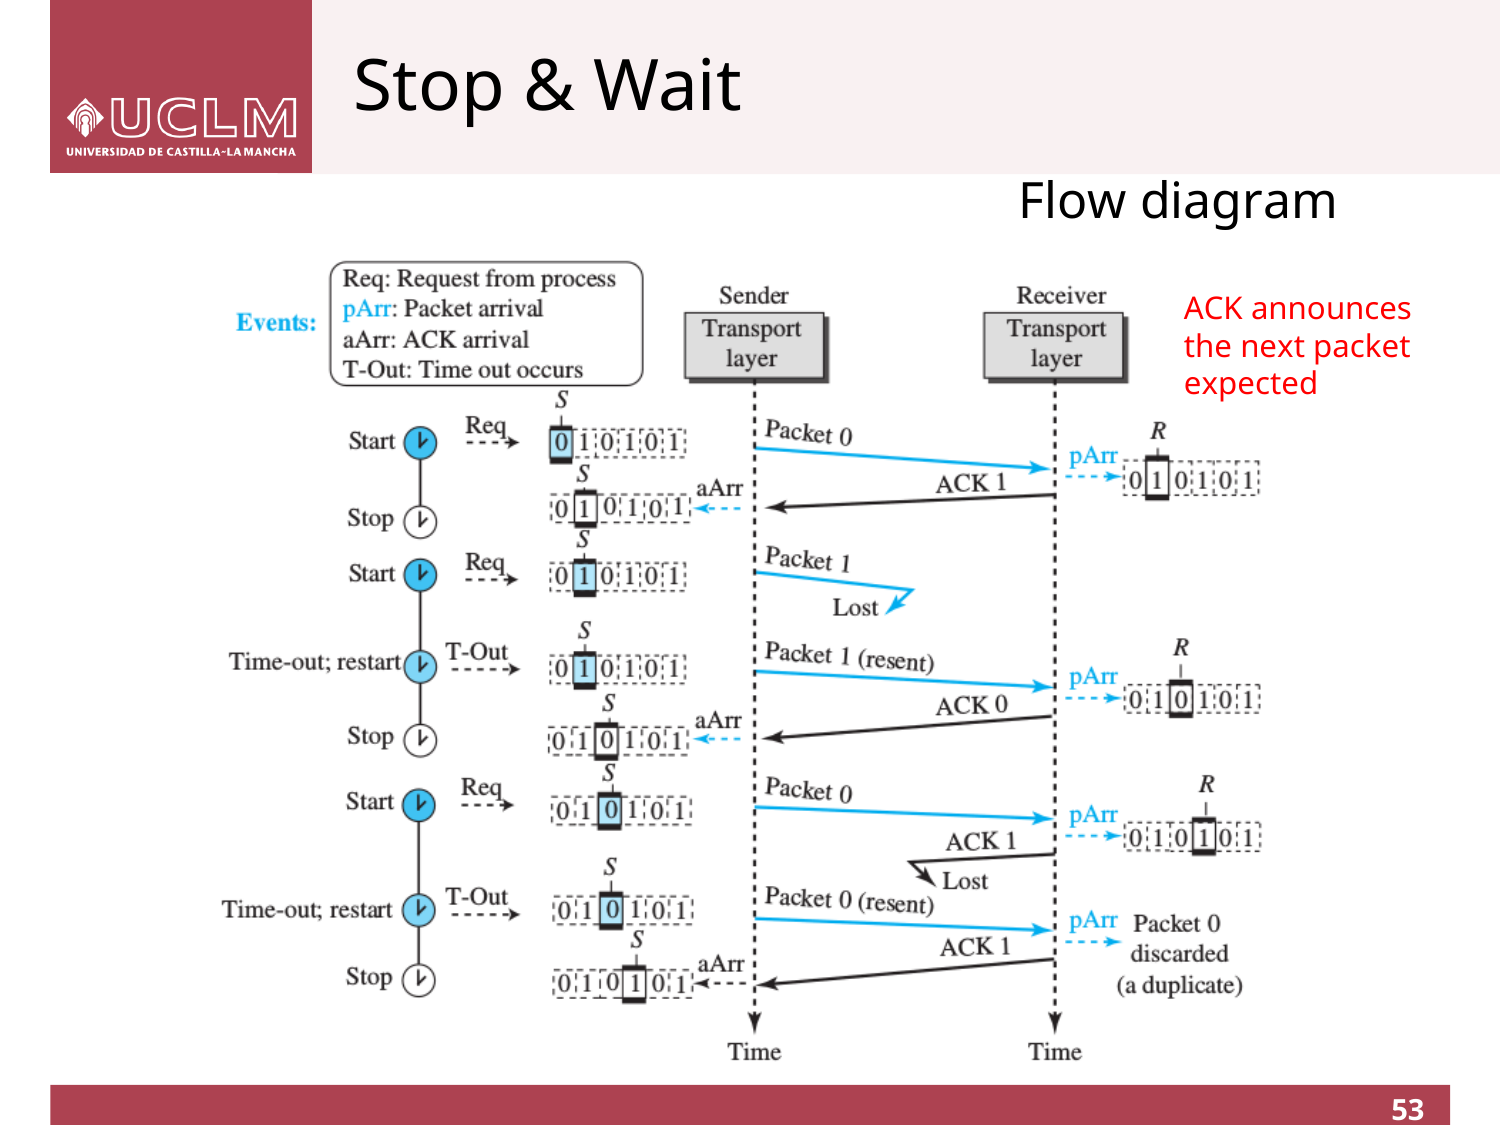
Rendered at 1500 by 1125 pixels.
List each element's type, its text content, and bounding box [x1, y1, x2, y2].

picture [185, 244, 1282, 1084]
title Stop & Wait [353, 6, 1425, 168]
text_box Flow diagram [1003, 161, 1371, 249]
picture [50, 0, 312, 173]
text_box ACK announces the next packet expected [1169, 281, 1459, 409]
